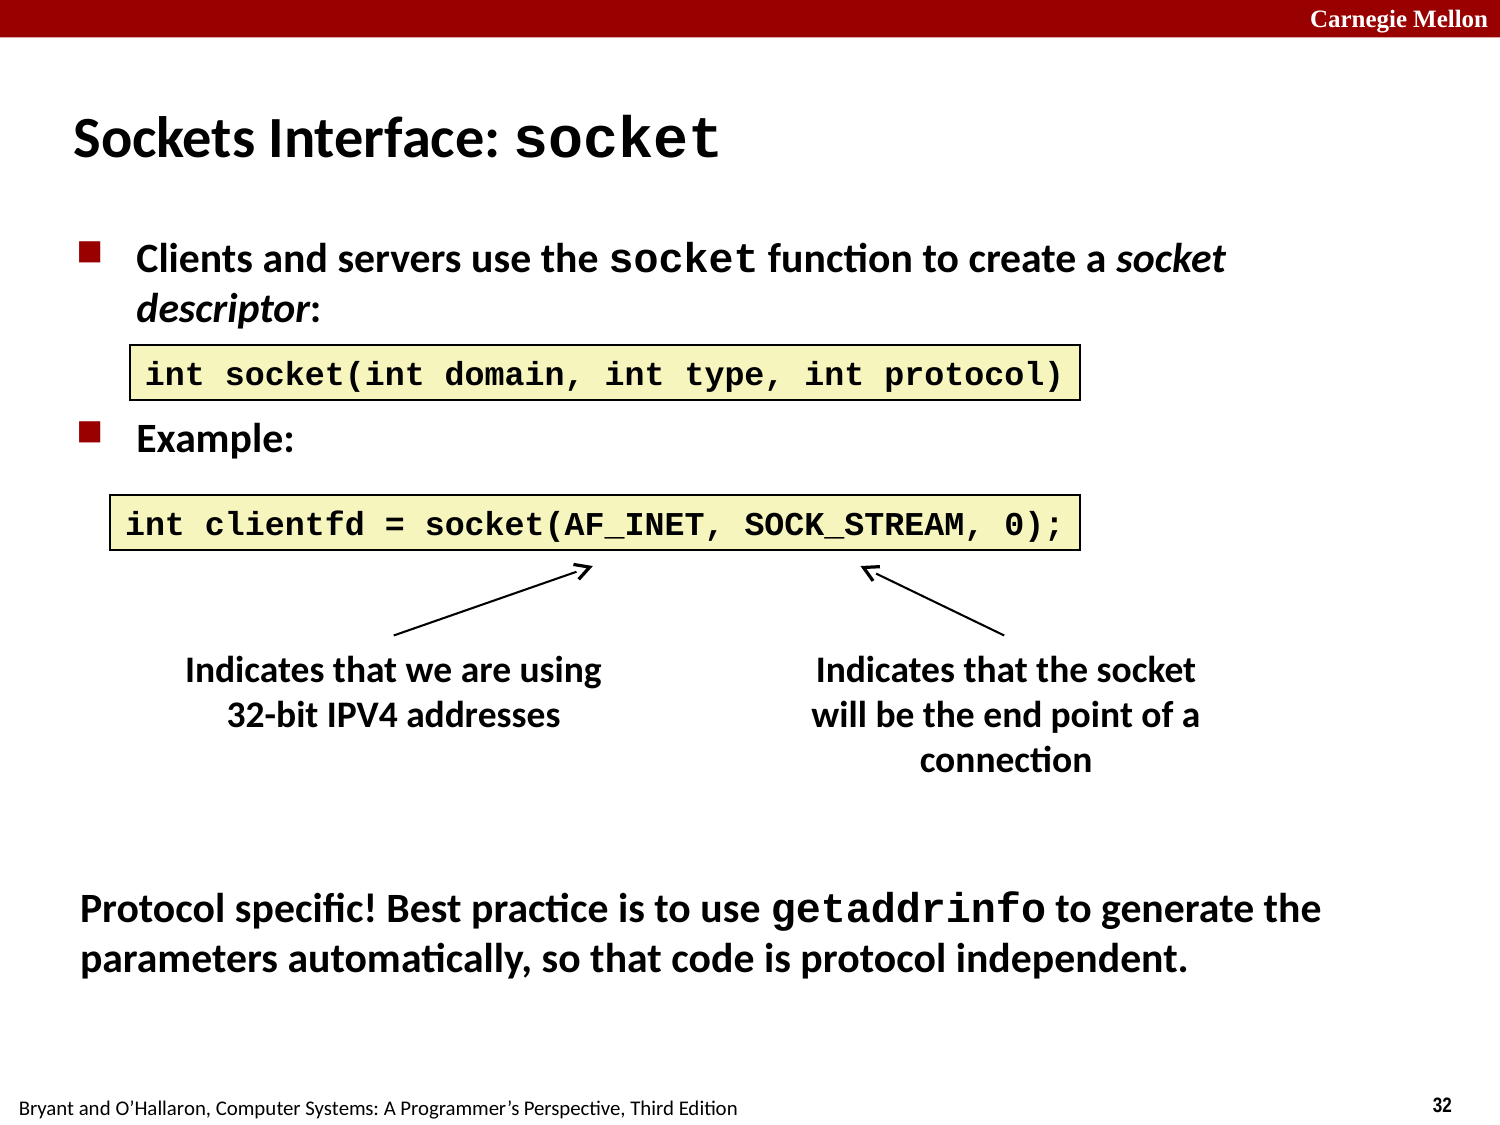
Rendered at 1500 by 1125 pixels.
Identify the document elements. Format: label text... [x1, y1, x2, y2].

text_box int clientfd = socket(AF_INET, SOCK_STREAM, 0); [110, 494, 1081, 550]
title Sockets Interface: socket [58, 71, 1304, 197]
text_box Indicates that the socket will be the end point of a connection [774, 637, 1238, 788]
list Clients and servers use the socket function to create a socket descriptor: Example: Protocol specific! Best practice is to use getaddrinfo to generate the parameters automatically, so that code is protocol independent. [65, 223, 1361, 350]
text_box int socket(int domain, int type, int protocol) [130, 344, 1081, 400]
text_box Indicates that we are using 32-bit IPV4 addresses [162, 637, 625, 743]
